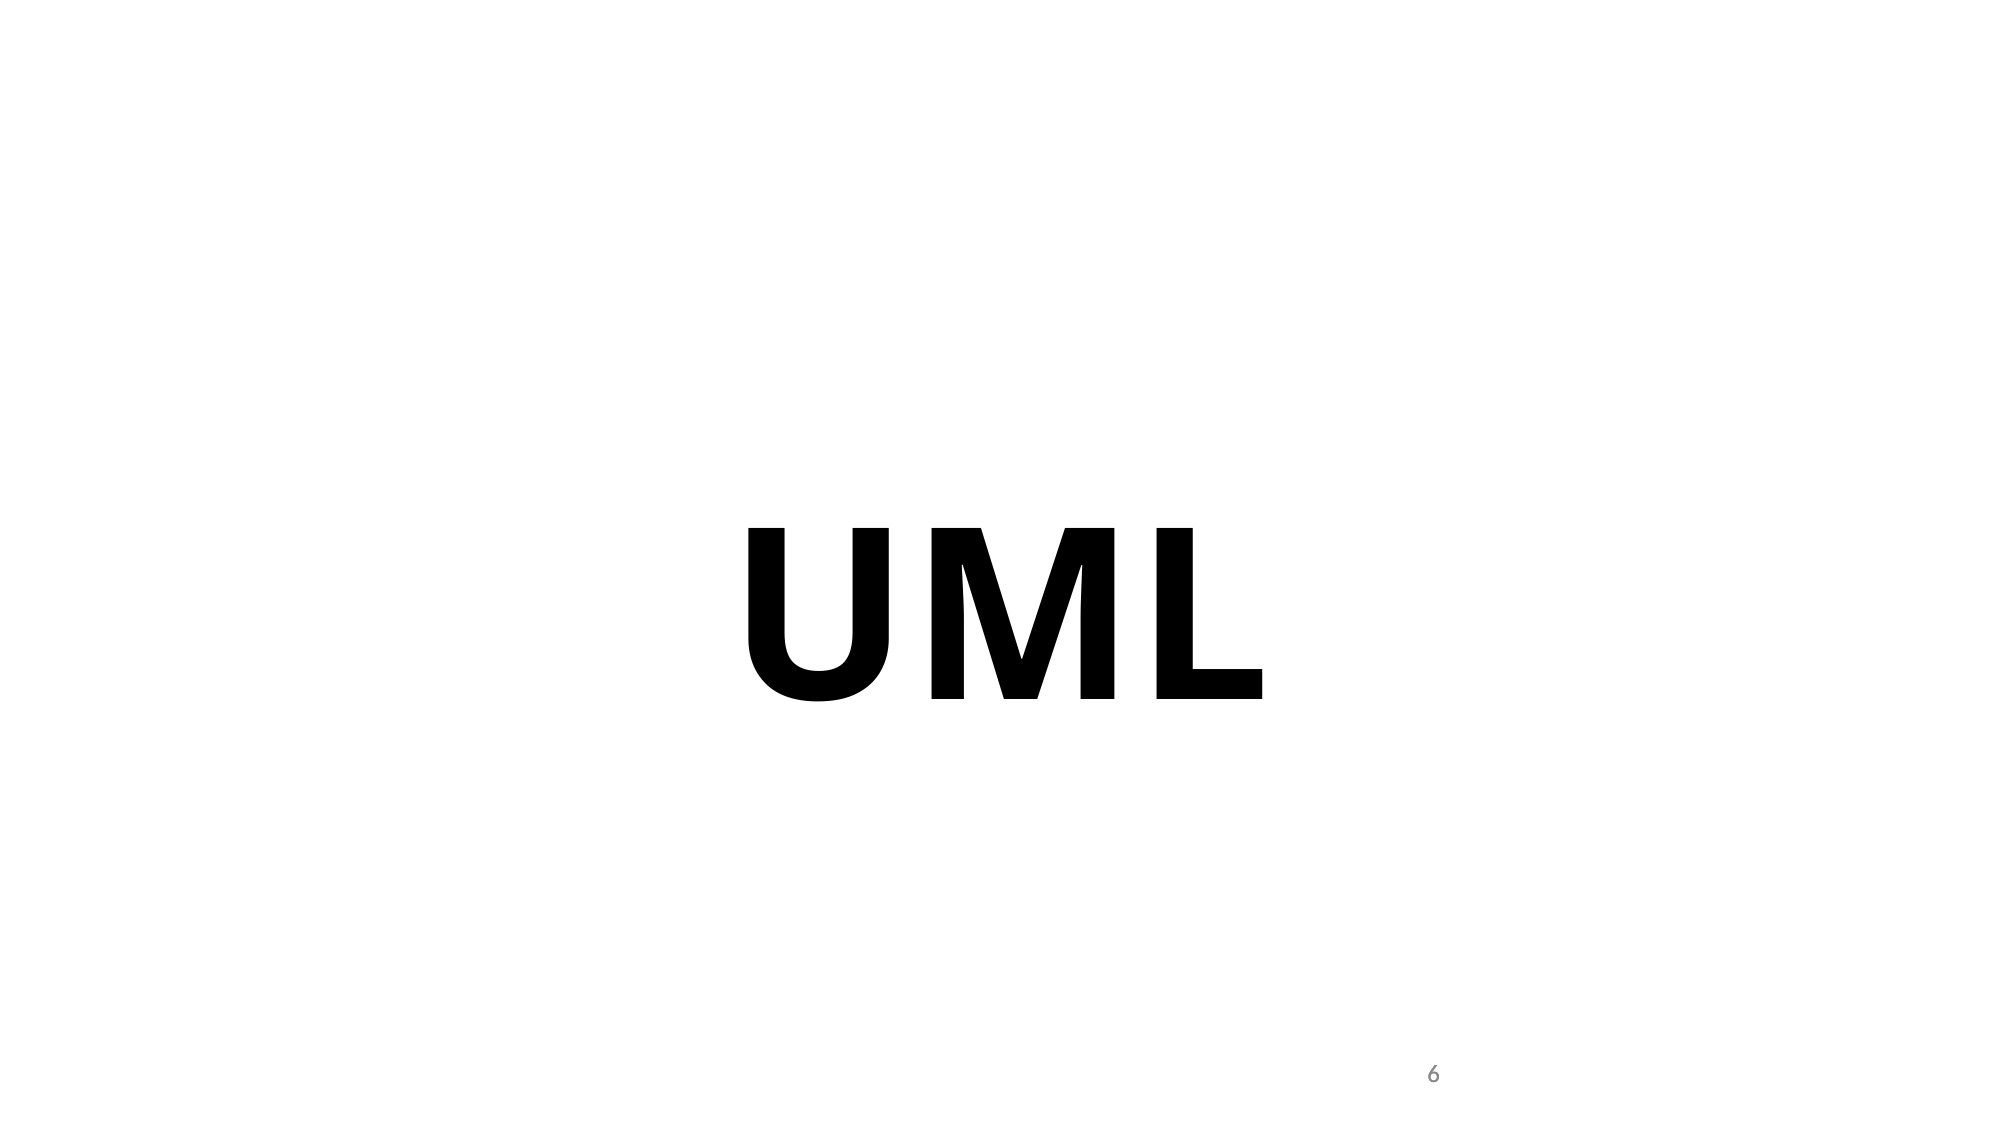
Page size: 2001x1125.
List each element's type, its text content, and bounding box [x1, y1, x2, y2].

text_box [1412, 1042, 1863, 1103]
title UML [249, 366, 1750, 759]
